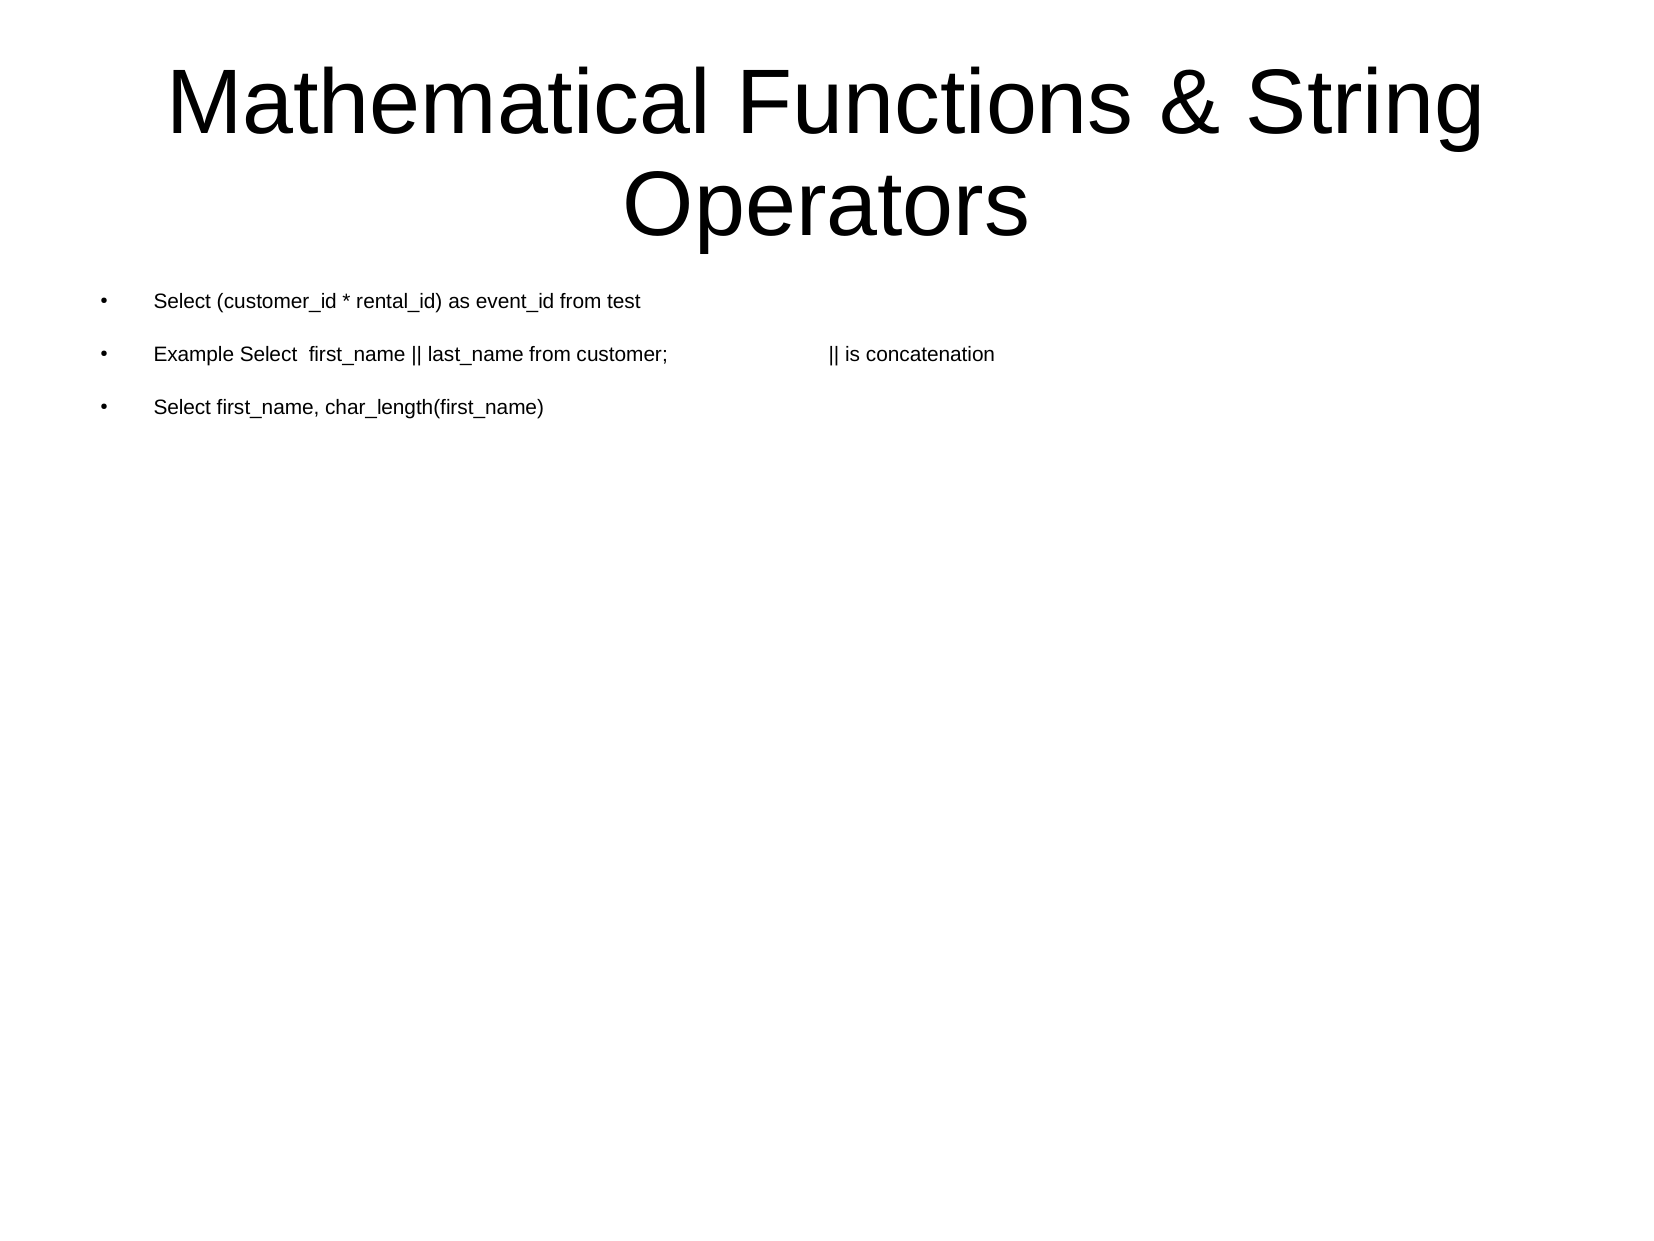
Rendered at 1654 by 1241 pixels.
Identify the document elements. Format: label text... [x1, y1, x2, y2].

list Select (customer_id * rental_id) as event_id from test Example Select first_name || last_name from customer; || is concatenation Select first_name, char_length(first_name) [82, 290, 1571, 1010]
title Mathematical Functions & String Operators [82, 49, 1571, 257]
